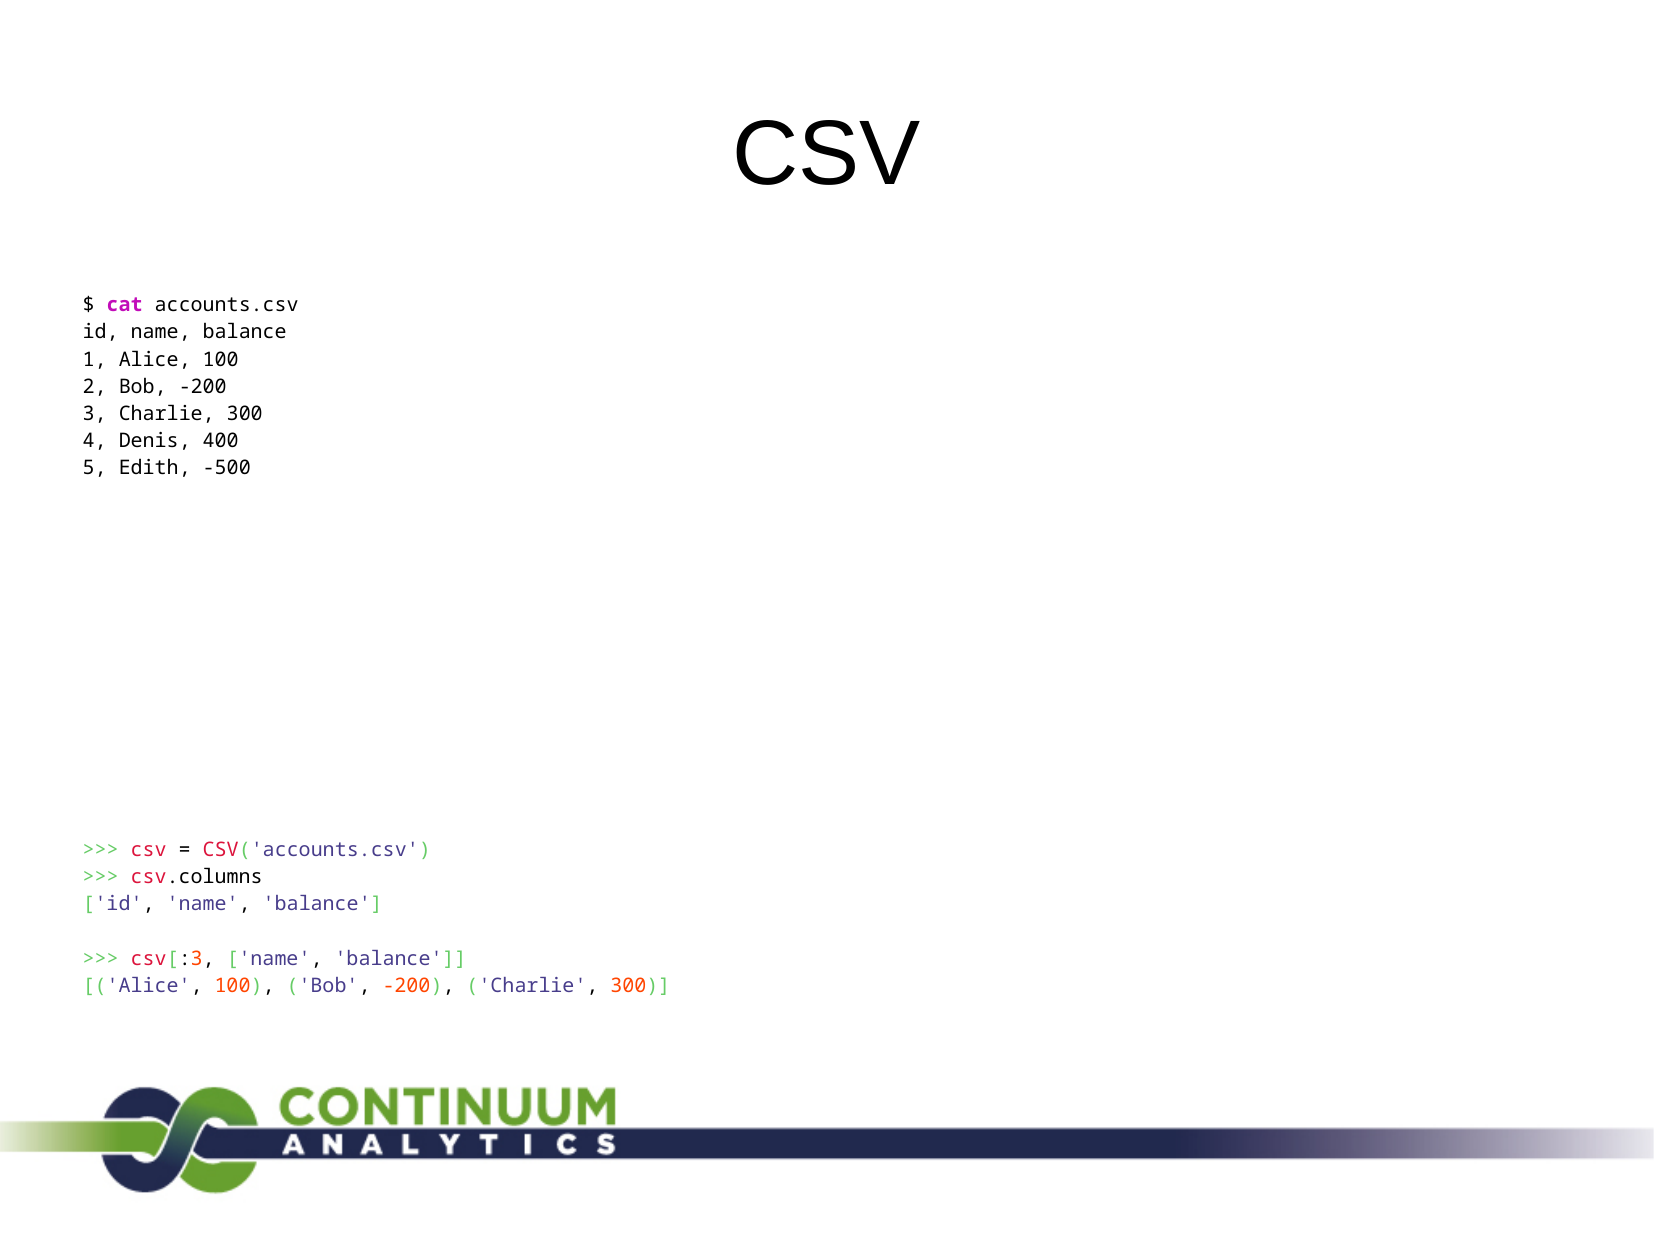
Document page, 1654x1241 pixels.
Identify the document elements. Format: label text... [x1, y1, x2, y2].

list $ cat accounts.csv id, name, balance 1, Alice, 100 2, Bob, -200 3, Charlie, 300 4, Denis, 400 5, Edith, -500 >>> csv = CSV('accounts.csv') >>> csv.columns ['id', 'name', 'balance'] >>> csv[:3, ['name', 'balance']] [('Alice', 100), ('Bob', -200), ('Charlie', 300)] [82, 290, 1571, 1010]
title CSV [82, 49, 1571, 257]
